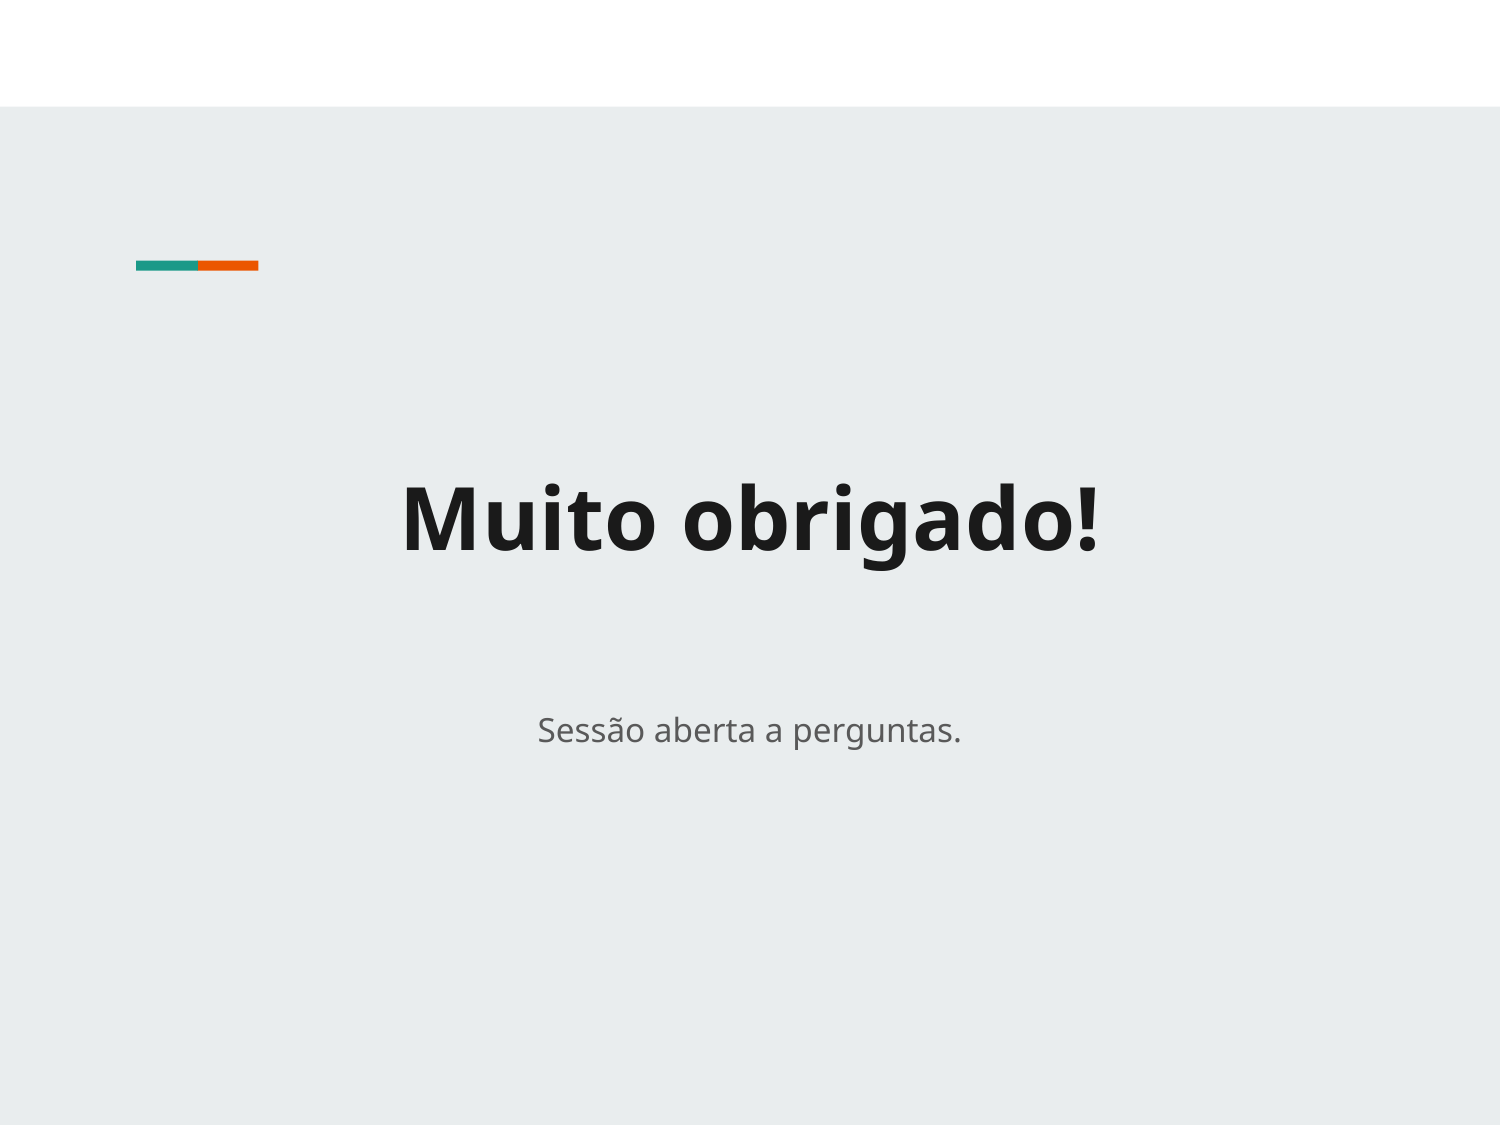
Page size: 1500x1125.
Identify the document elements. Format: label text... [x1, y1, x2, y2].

subtitle Sessão aberta a perguntas. [119, 693, 1381, 813]
title Muito obrigado! [119, 448, 1381, 693]
